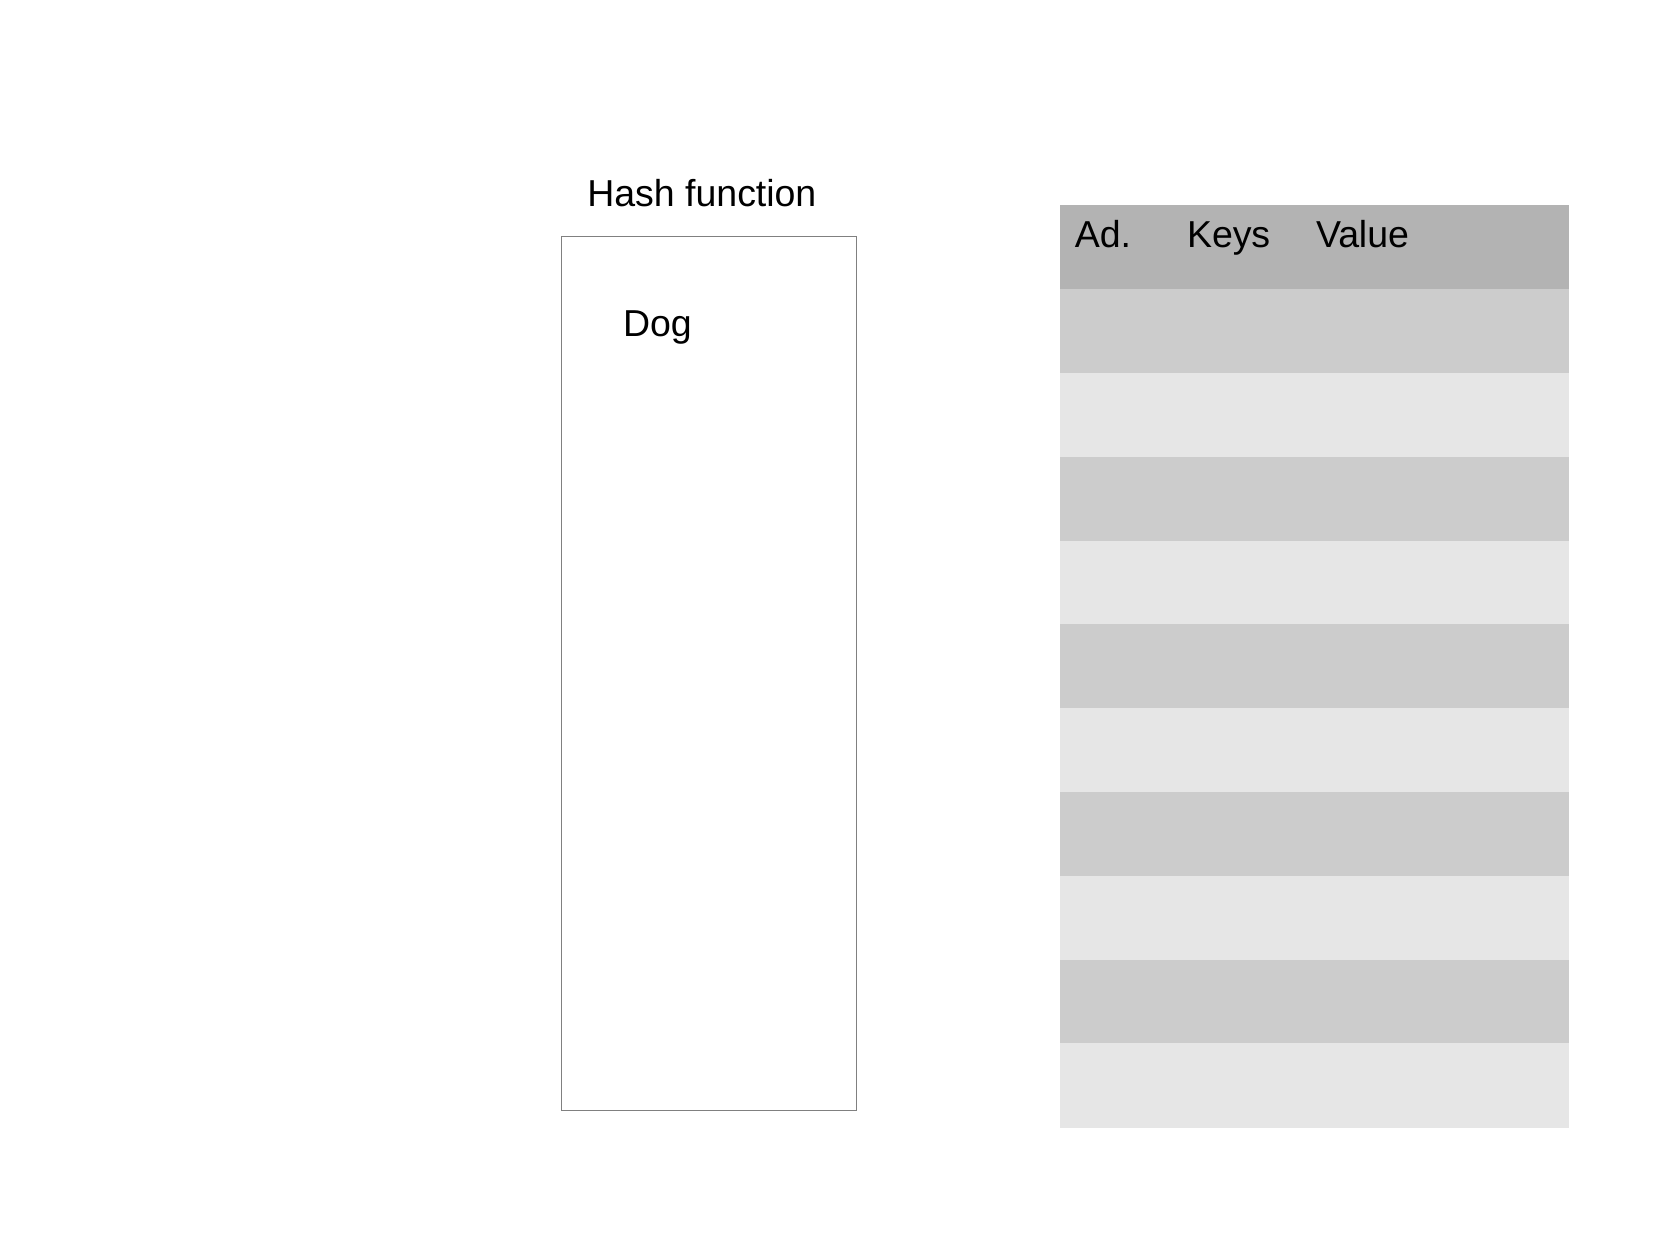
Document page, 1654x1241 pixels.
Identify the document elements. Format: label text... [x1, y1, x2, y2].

table_header Ad. [1060, 205, 1172, 289]
table_cell [1301, 541, 1569, 624]
table_cell [1060, 373, 1172, 457]
table_cell [1172, 708, 1301, 792]
table_cell [1172, 624, 1301, 708]
table_cell [1172, 876, 1301, 960]
table_cell [1301, 876, 1569, 960]
table_cell [1301, 289, 1569, 373]
table_cell [1060, 708, 1172, 792]
text_box Dog [608, 295, 739, 395]
text_box [561, 236, 857, 1111]
table_cell [1060, 876, 1172, 960]
table_cell [1172, 1043, 1301, 1128]
table_cell [1060, 1043, 1172, 1128]
table_cell [1060, 960, 1172, 1043]
table_cell [1301, 373, 1569, 457]
table_cell [1172, 289, 1301, 373]
table_cell [1060, 624, 1172, 708]
table_cell [1060, 792, 1172, 876]
table_cell [1301, 708, 1569, 792]
table_cell [1172, 373, 1301, 457]
table_cell [1301, 960, 1569, 1043]
table_cell [1060, 541, 1172, 624]
table_cell [1301, 1043, 1569, 1128]
table_cell [1301, 792, 1569, 876]
table_header Keys [1172, 205, 1301, 289]
table_header Value [1301, 205, 1569, 289]
table_cell [1301, 624, 1569, 708]
table_cell [1301, 457, 1569, 541]
table_cell [1060, 289, 1172, 373]
table_cell [1172, 457, 1301, 541]
table_cell [1172, 792, 1301, 876]
table_cell [1060, 457, 1172, 541]
table_cell [1172, 541, 1301, 624]
text_box Hash function [572, 165, 845, 223]
table_cell [1172, 960, 1301, 1043]
